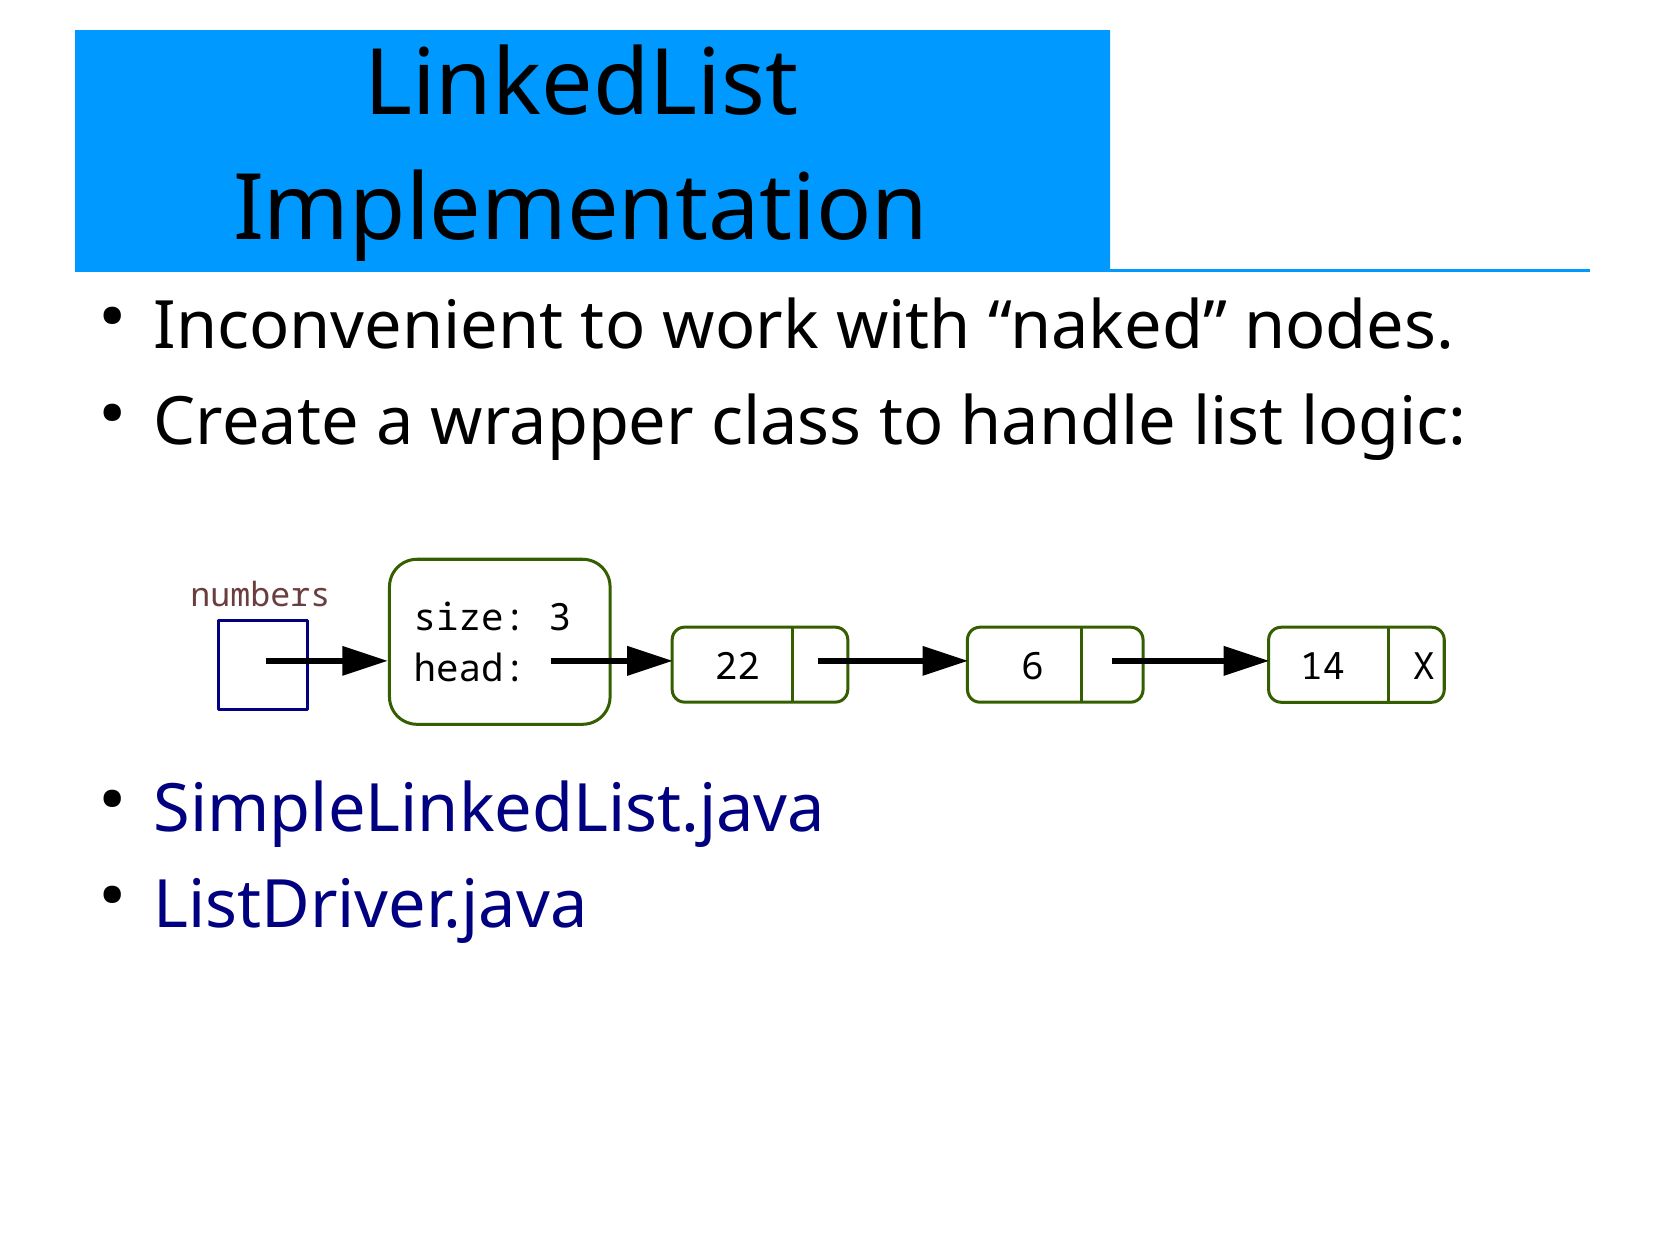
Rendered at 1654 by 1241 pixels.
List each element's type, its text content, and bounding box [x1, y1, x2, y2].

list Inconvenient to work with “naked” nodes. Create a wrapper class to handle list logic: SimpleLinkedList.java ListDriver.java [82, 290, 1571, 1010]
text_box size: 3 head: [389, 559, 611, 725]
title LinkedList Implementation [82, 6, 1081, 276]
text_box 22 [672, 627, 848, 703]
text_box [218, 620, 308, 710]
text_box 14 X [1268, 627, 1445, 703]
text_box 6 [967, 627, 1144, 703]
text_box numbers [175, 563, 347, 618]
